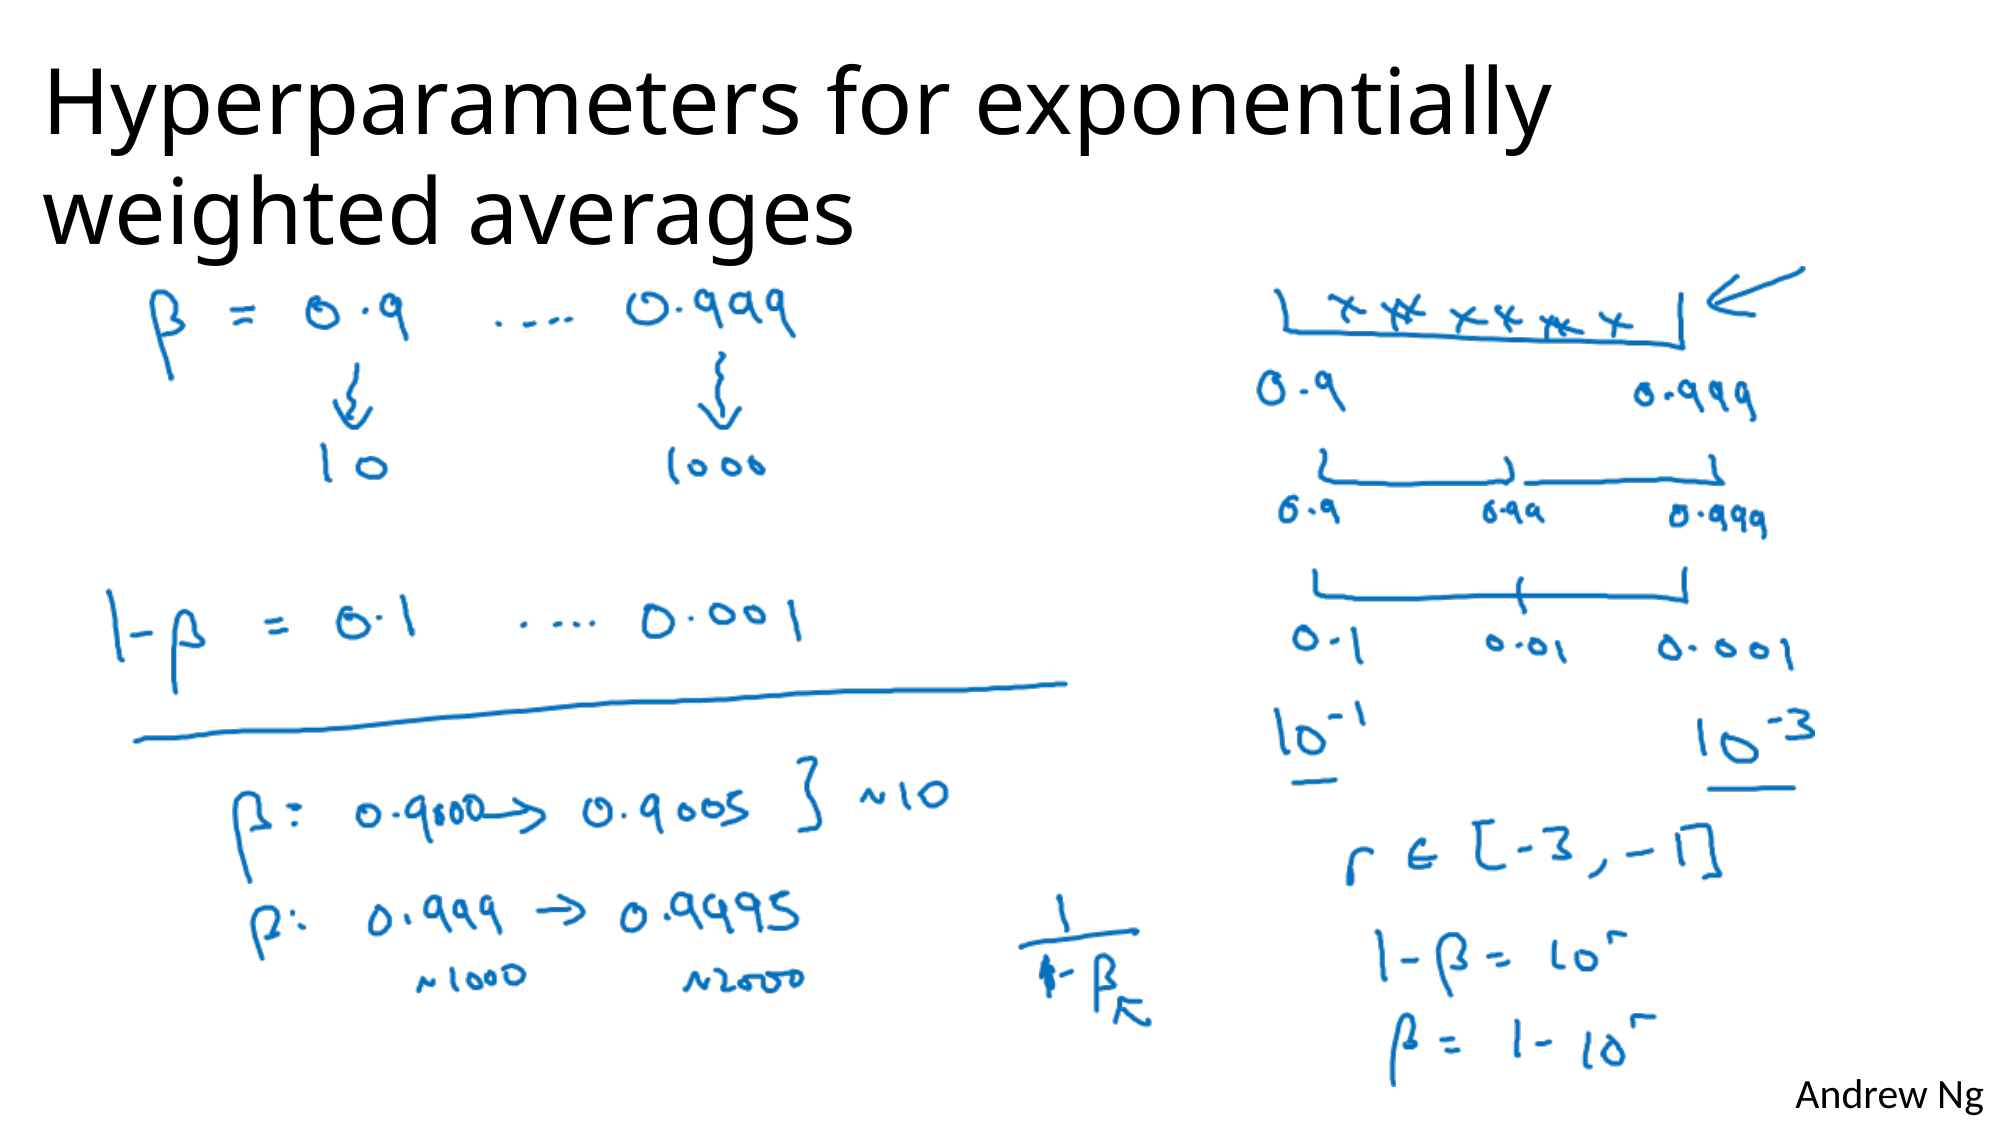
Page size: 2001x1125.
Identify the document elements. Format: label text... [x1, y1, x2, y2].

title Hyperparameters for exponentially weighted averages [27, 35, 1868, 253]
picture [106, 266, 1815, 1087]
